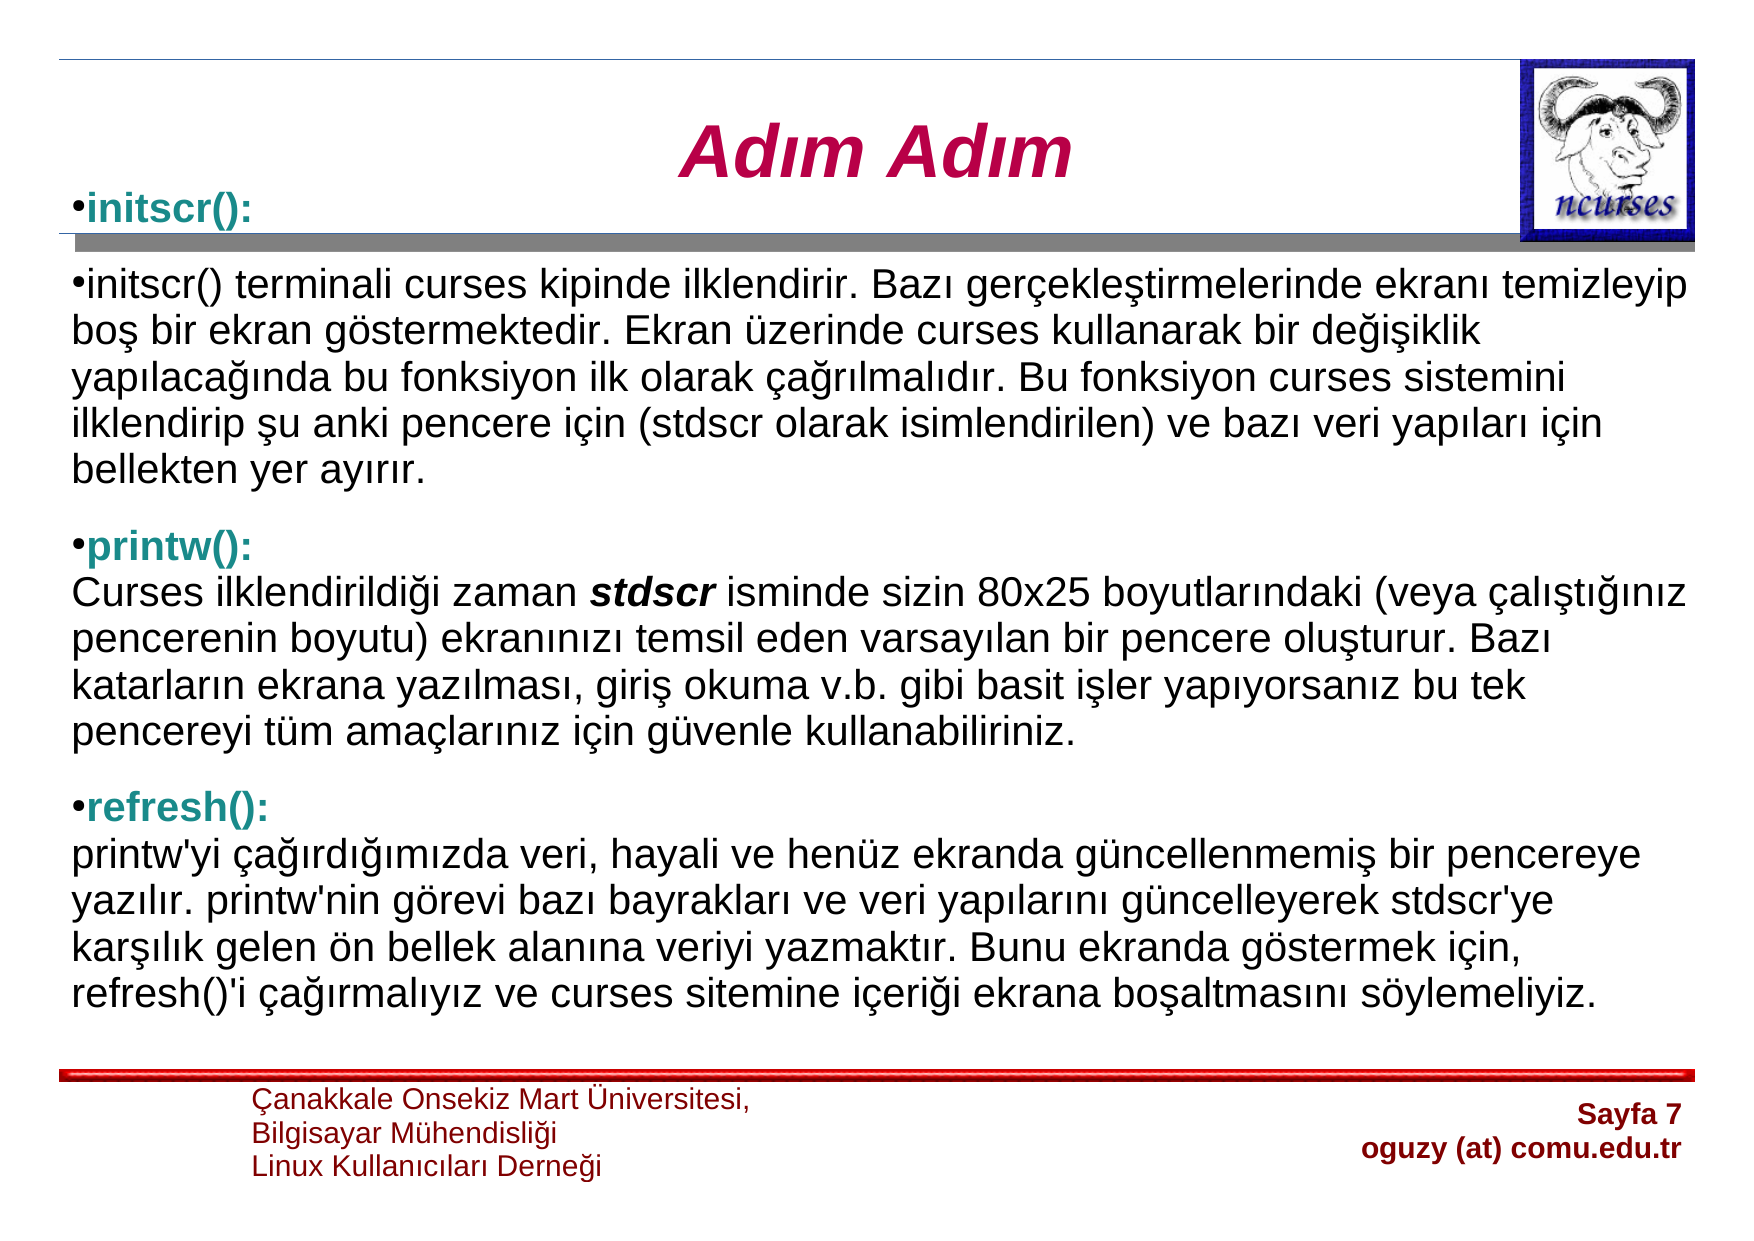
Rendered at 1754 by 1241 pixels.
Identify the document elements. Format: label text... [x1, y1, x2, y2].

title Adım Adım [59, 59, 1695, 244]
list initscr(): initscr() terminali curses kipinde ilklendirir. Bazı gerçekleştirmelerinde ekranı temizleyip boş bir ekran göstermektedir. Ekran üzerinde curses kullanarak bir değişiklik yapılacağında bu fonksiyon ilk olarak çağrılmalıdır. Bu fonksiyon curses sistemini ilklendirip şu anki pencere için (stdscr olarak isimlendirilen) ve bazı veri yapıları için bellekten yer ayırır. printw(): Curses ilklendirildiği zaman stdscr isminde sizin 80x25 boyutlarındaki (veya çalıştığınız pencerenin boyutu) ekranınızı temsil eden varsayılan bir pencere oluşturur. Bazı katarların ekrana yazılması, giriş okuma v.b. gibi basit işler yapıyorsanız bu tek pencereyi tüm amaçlarınız için güvenle kullanabiliriniz. refresh(): printw'yi çağırdığımızda veri, hayali ve henüz ekranda güncellenmemiş bir pencereye yazılır. printw'nin görevi bazı bayrakları ve veri yapılarını güncelleyerek stdscr'ye karşılık gelen ön bellek alanına veriyi yazmaktır. Bunu ekranda göstermek için, refresh()'i çağırmalıyız ve curses sitemine içeriği ekrana boşaltmasını söylemeliyiz. [71, 184, 1695, 1011]
picture [59, 1069, 1695, 1082]
